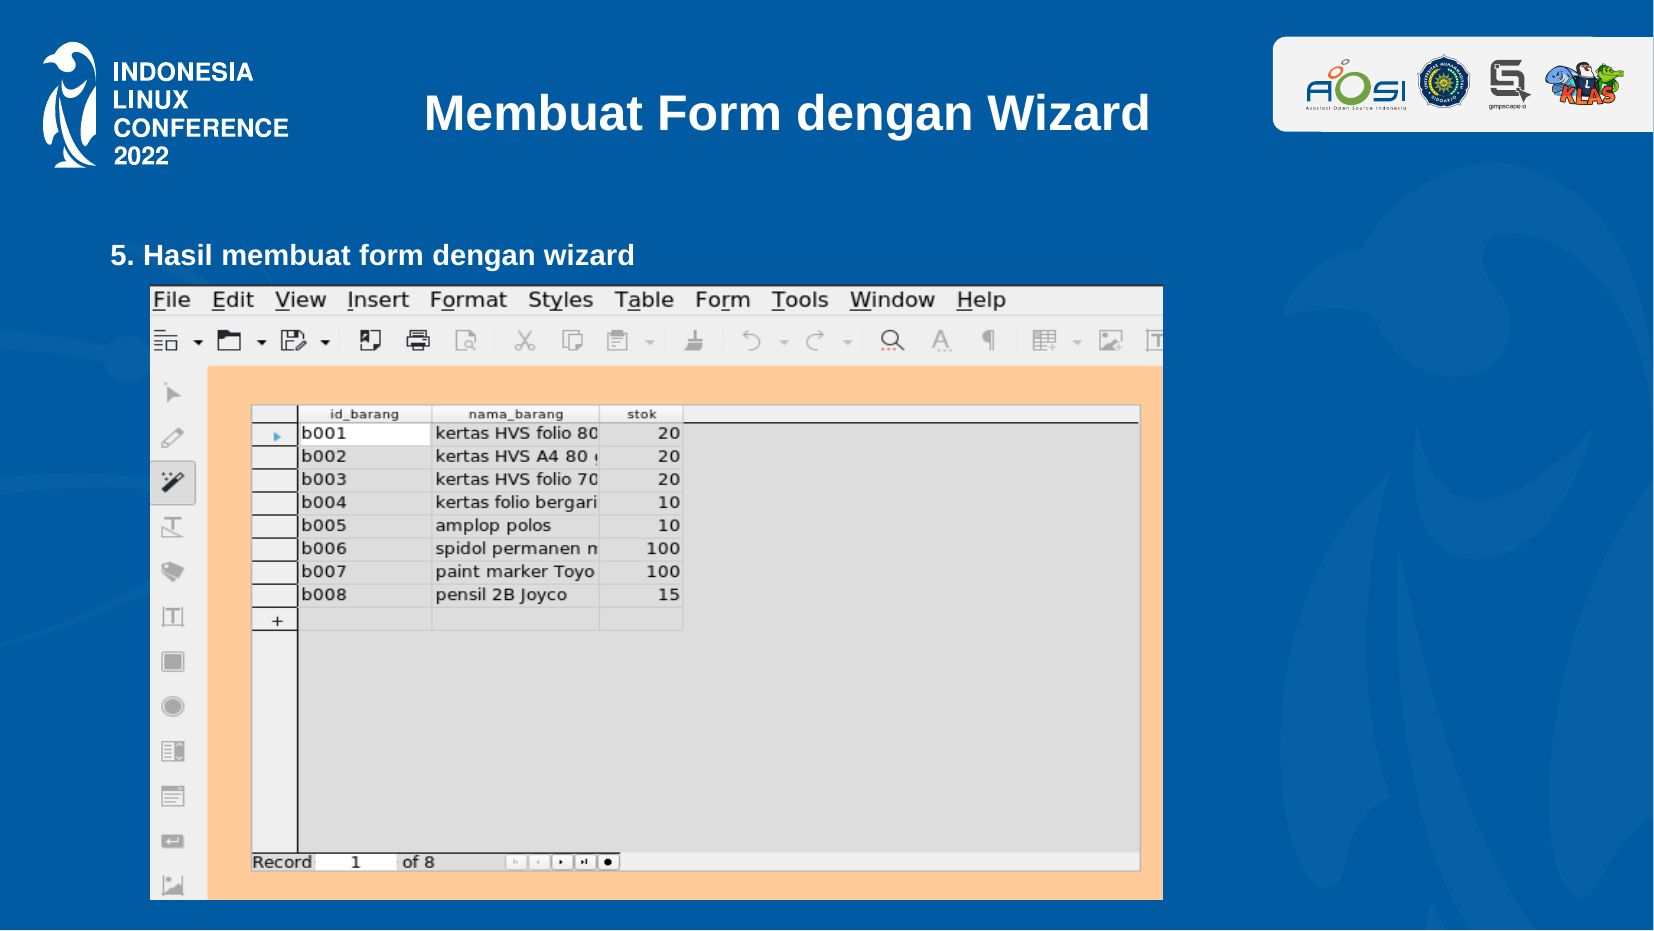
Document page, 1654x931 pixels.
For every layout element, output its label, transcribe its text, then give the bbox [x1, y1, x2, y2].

title Membuat Form dengan Wizard [75, 85, 1501, 226]
picture [1417, 54, 1471, 85]
picture [1545, 62, 1624, 105]
picture [150, 284, 1163, 901]
text_box 5. Hasil membuat form dengan wizard [75, 239, 751, 301]
